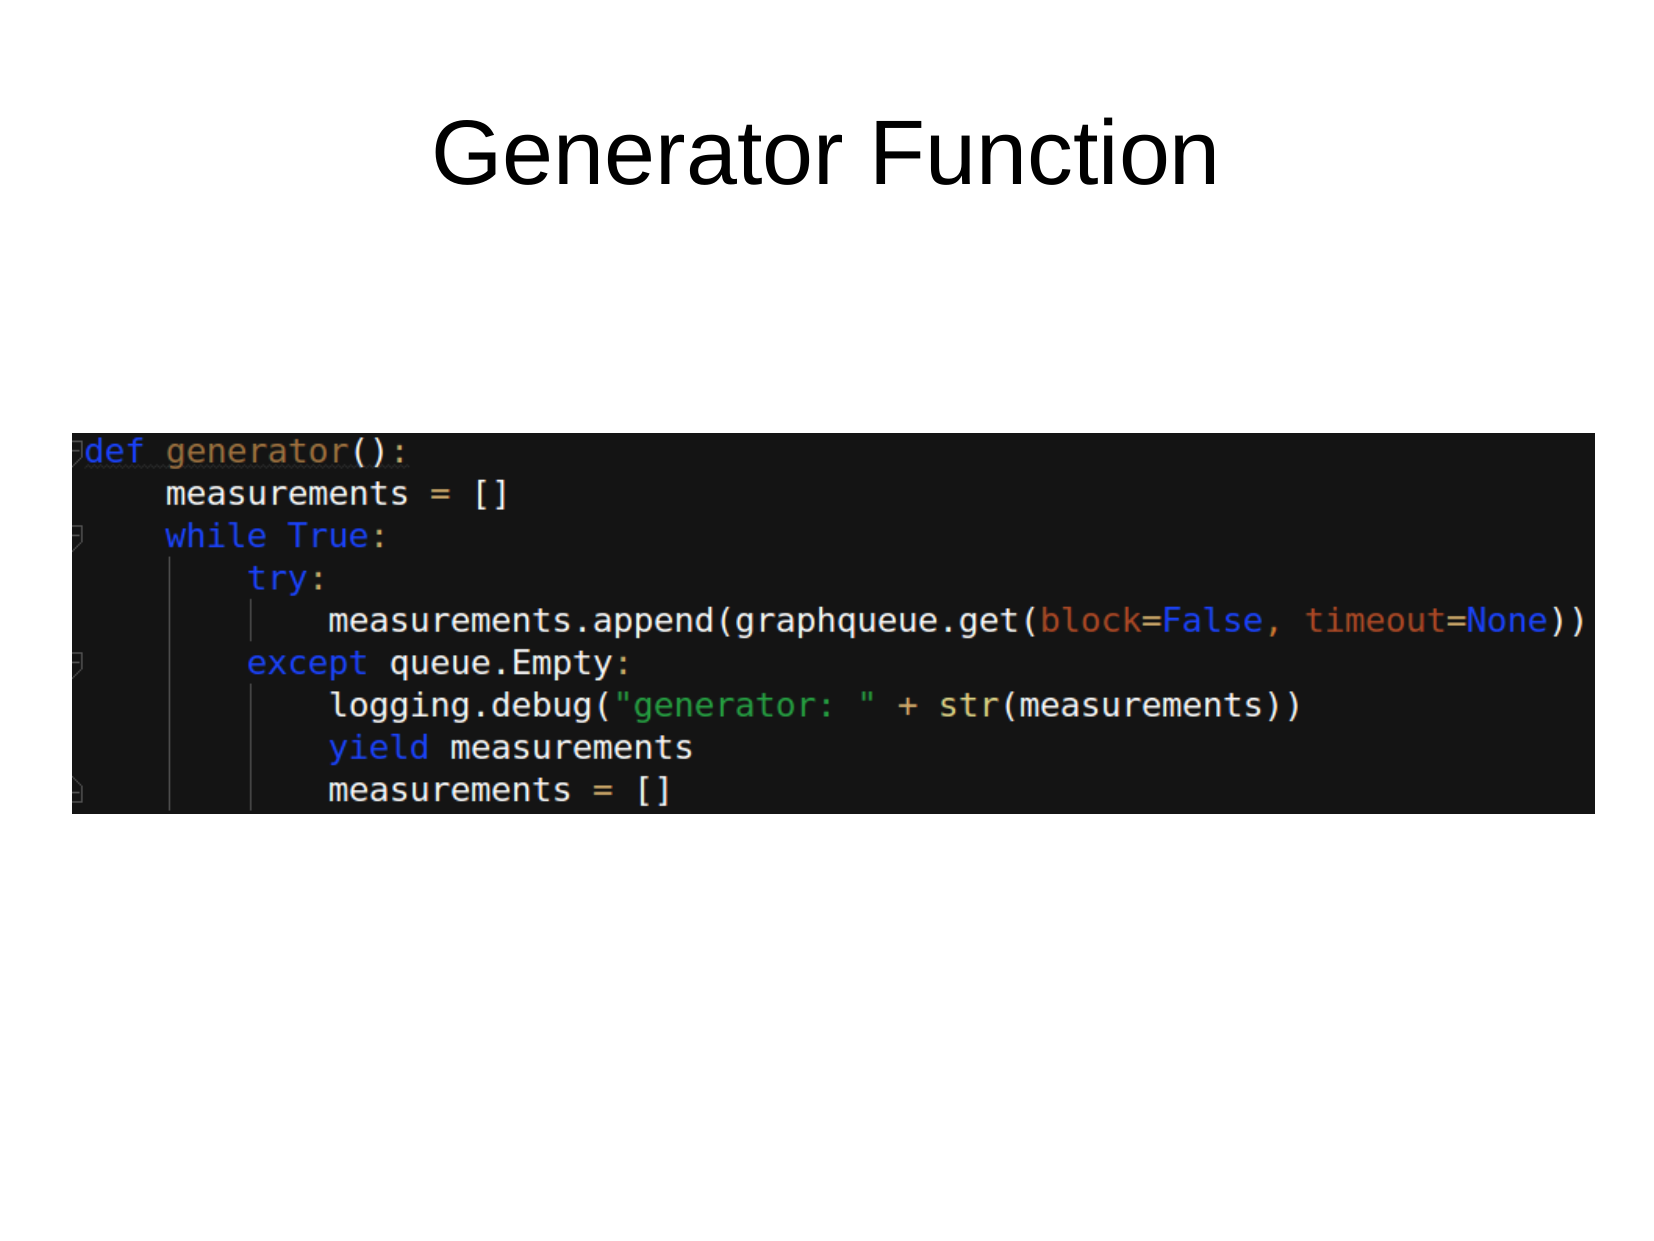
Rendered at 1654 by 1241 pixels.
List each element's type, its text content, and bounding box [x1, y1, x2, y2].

title Generator Function [82, 49, 1571, 257]
picture [72, 433, 1595, 814]
